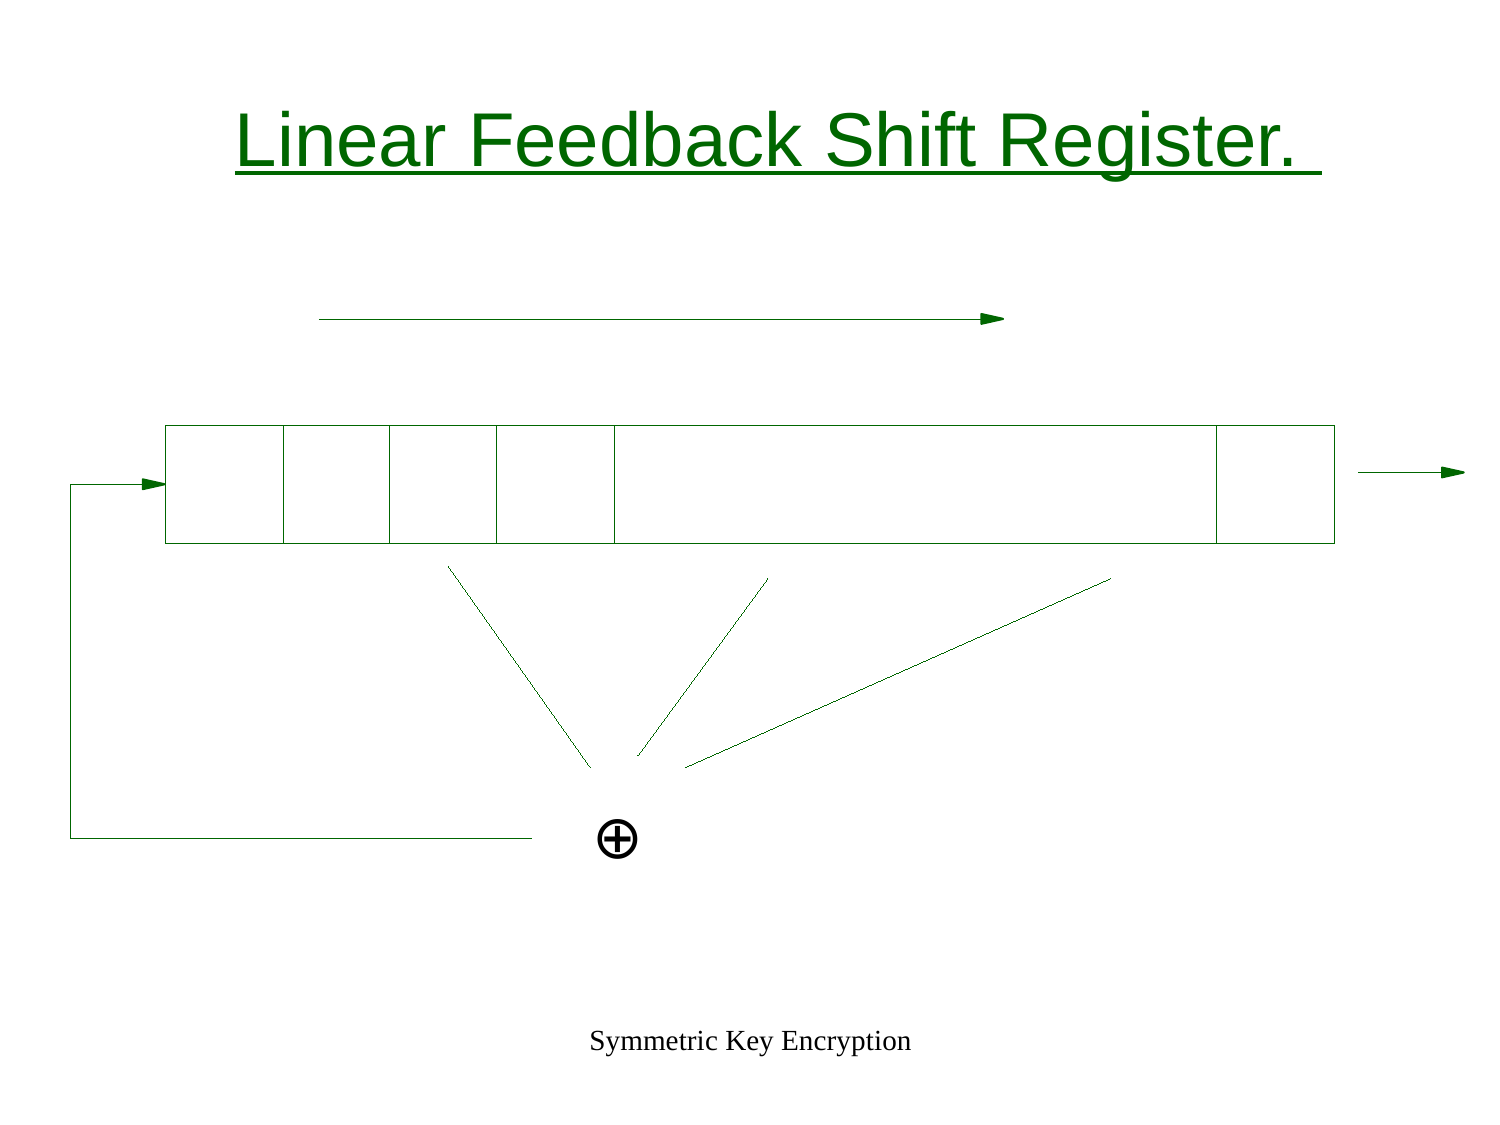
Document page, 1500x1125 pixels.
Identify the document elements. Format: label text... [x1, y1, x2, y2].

title Linear Feedback Shift Register. [75, 97, 1447, 184]
text_box ⊕ [521, 803, 674, 887]
